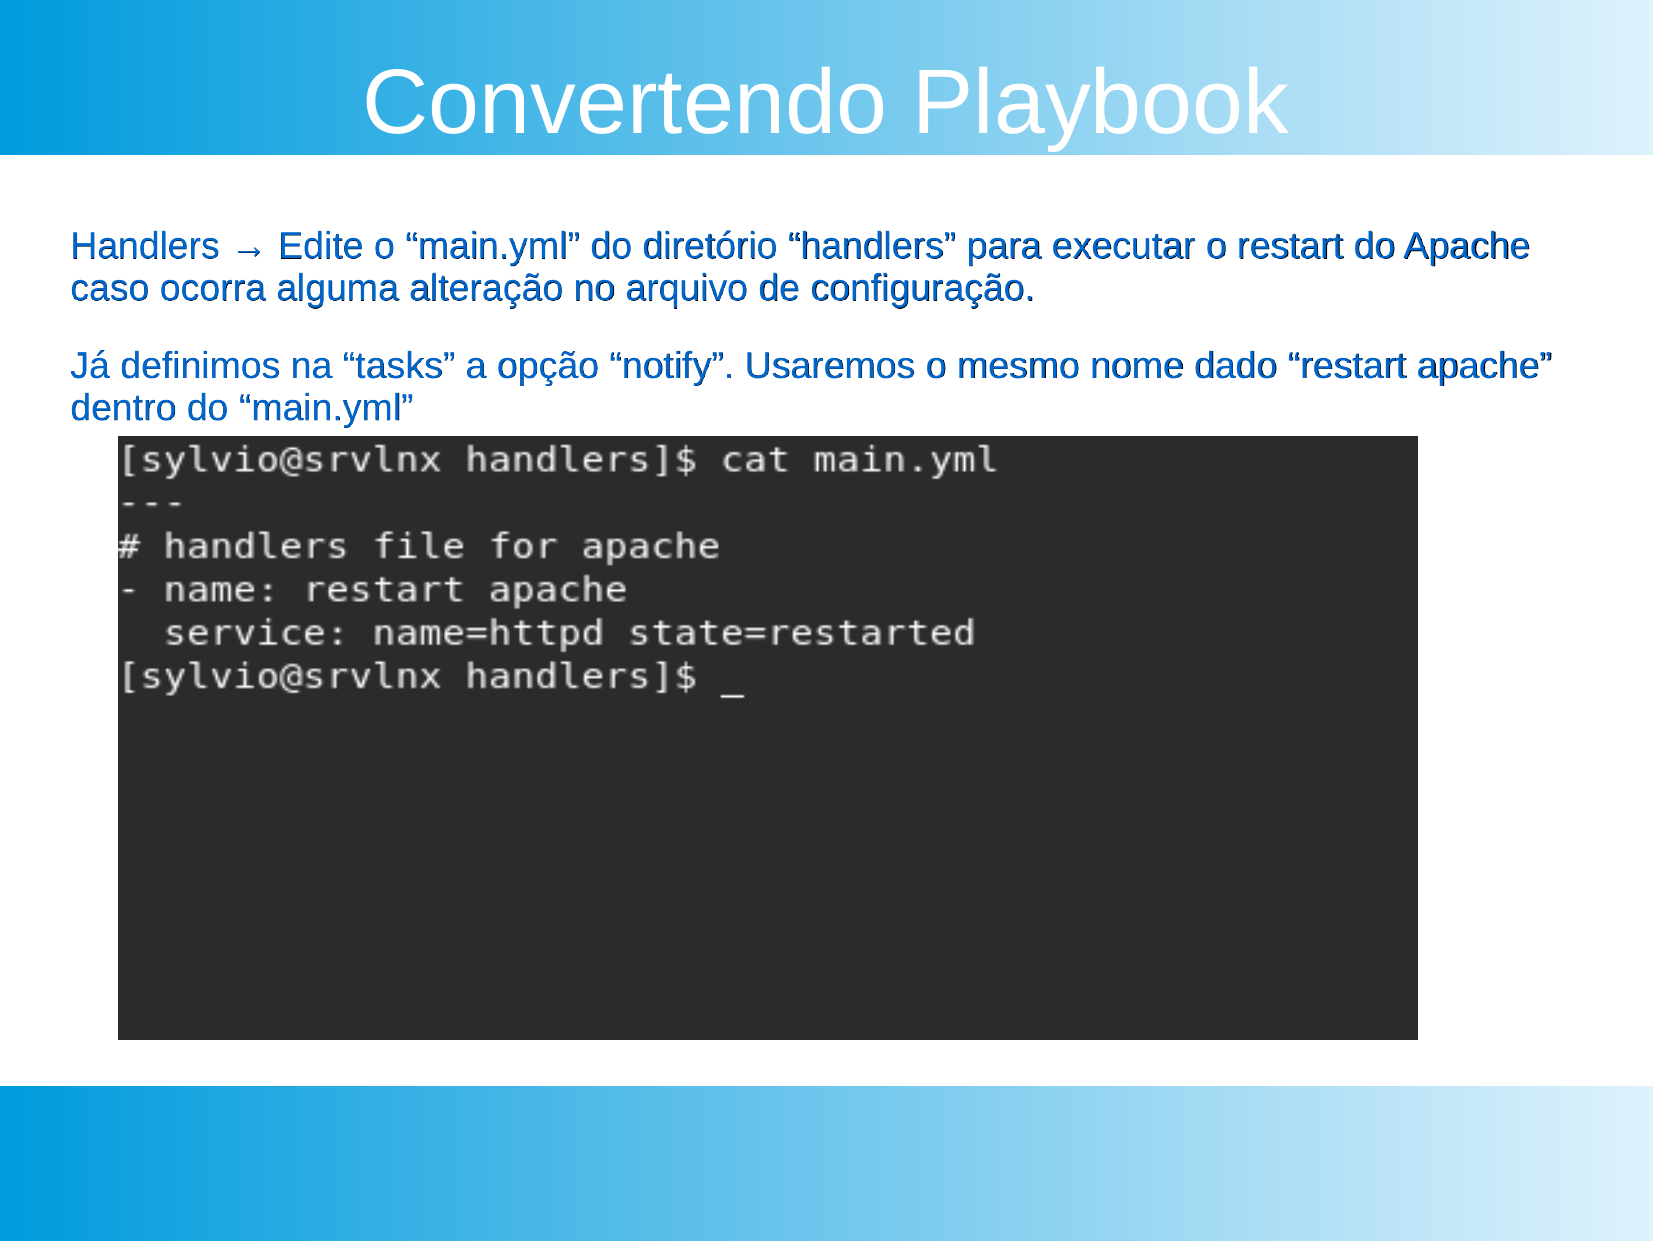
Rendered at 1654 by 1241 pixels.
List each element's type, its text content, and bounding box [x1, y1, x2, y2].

picture [118, 436, 1418, 1040]
title Convertendo Playbook [82, 49, 1571, 155]
list Handlers → Edite o “main.yml” do diretório “handlers” para executar o restart do Apache caso ocorra alguma alteração no arquivo de configuração. Já definimos na “tasks” a opção “notify”. Usaremos o mesmo nome dado “restart apache” dentro do “main.yml” [70, 224, 1559, 284]
